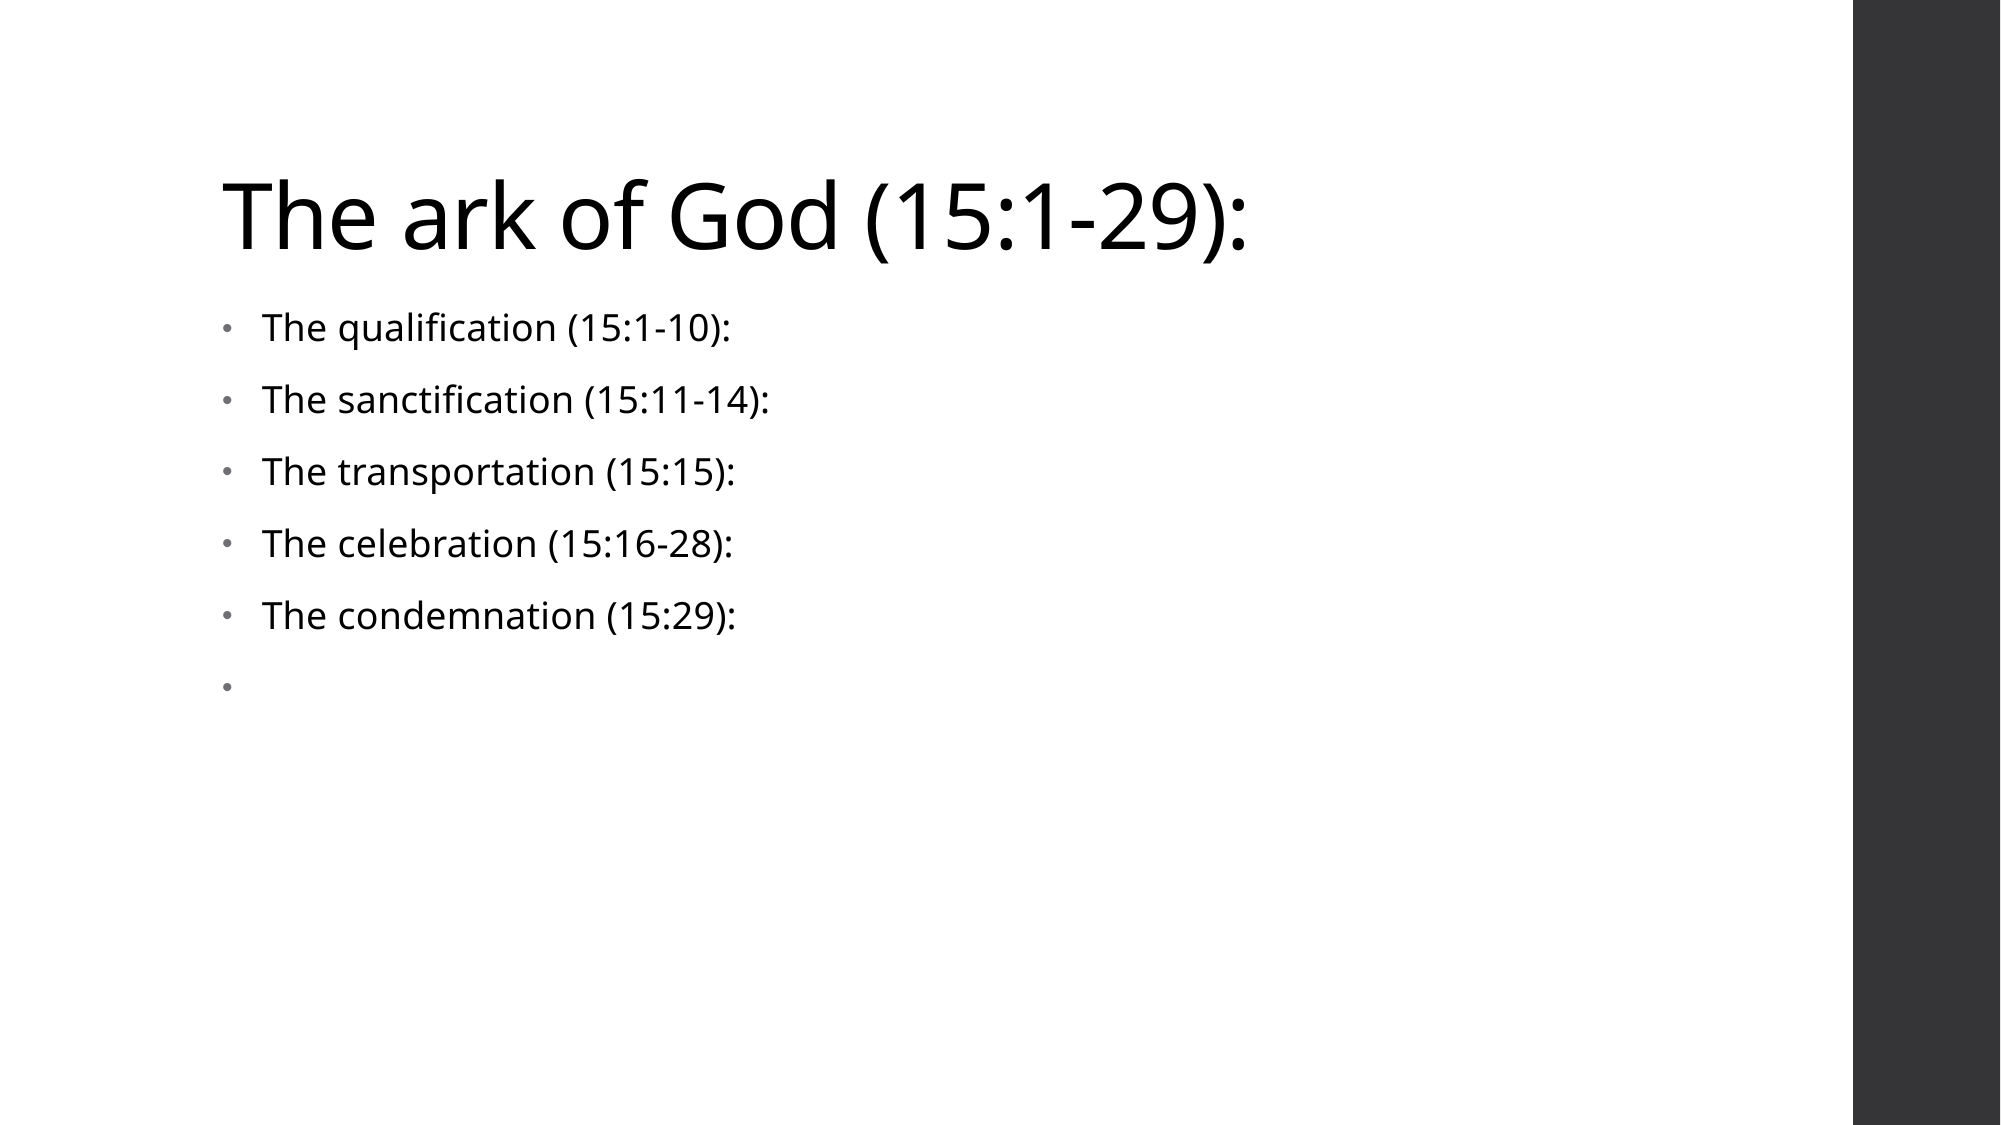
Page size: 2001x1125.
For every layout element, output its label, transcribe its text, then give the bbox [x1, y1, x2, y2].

title The ark of God (15:1-29): [206, 60, 1797, 278]
list The qualification (15:1-10): The sanctification (15:11-14): The transportation (15:15): The celebration (15:16-28): The condemnation (15:29): [206, 299, 1617, 1014]
